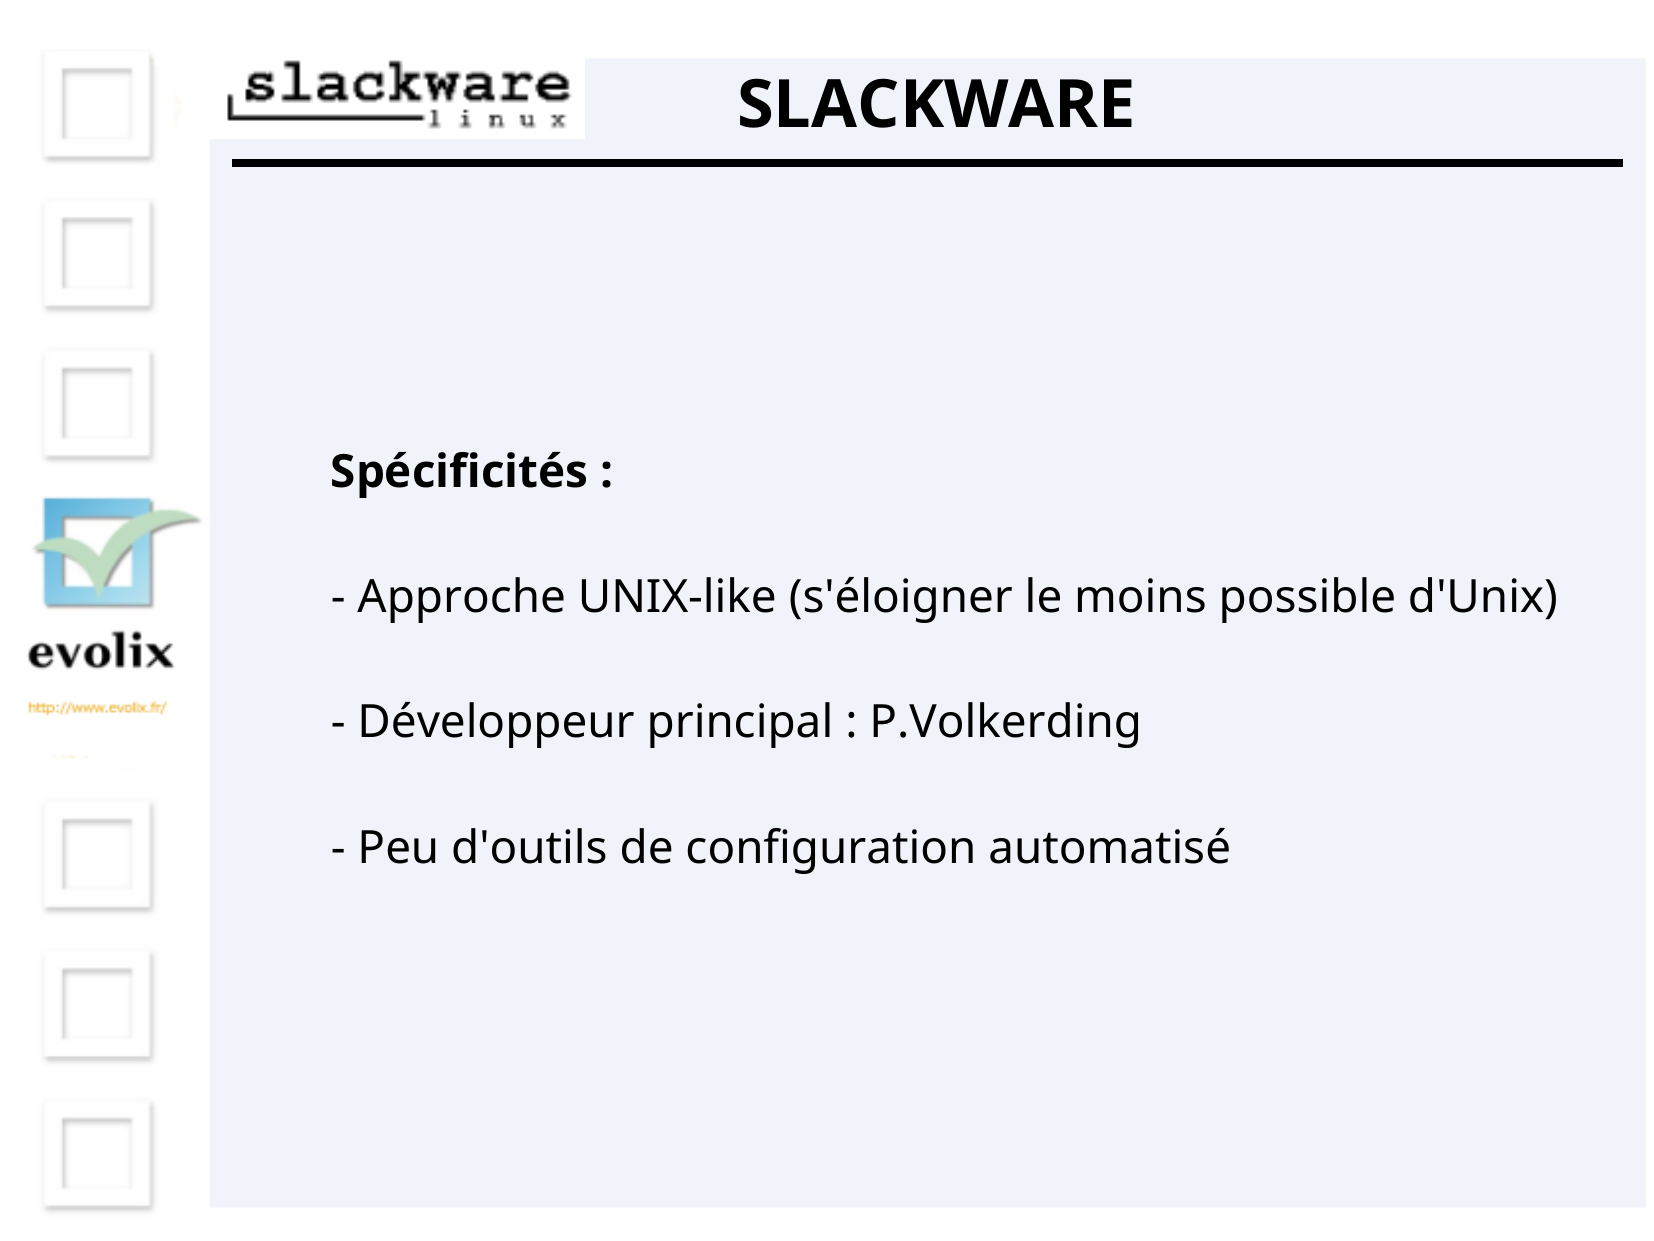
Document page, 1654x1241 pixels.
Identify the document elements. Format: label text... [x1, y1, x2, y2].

picture [0, 49, 1654, 1218]
subtitle Spécificités : - Approche UNIX-like (s'éloigner le moins possible d'Unix) - Développeur principal : P.Volkerding - Peu d'outils de configuration automatisé [295, 233, 1593, 1082]
picture [203, 49, 585, 139]
title SLACKWARE [146, 39, 1654, 163]
